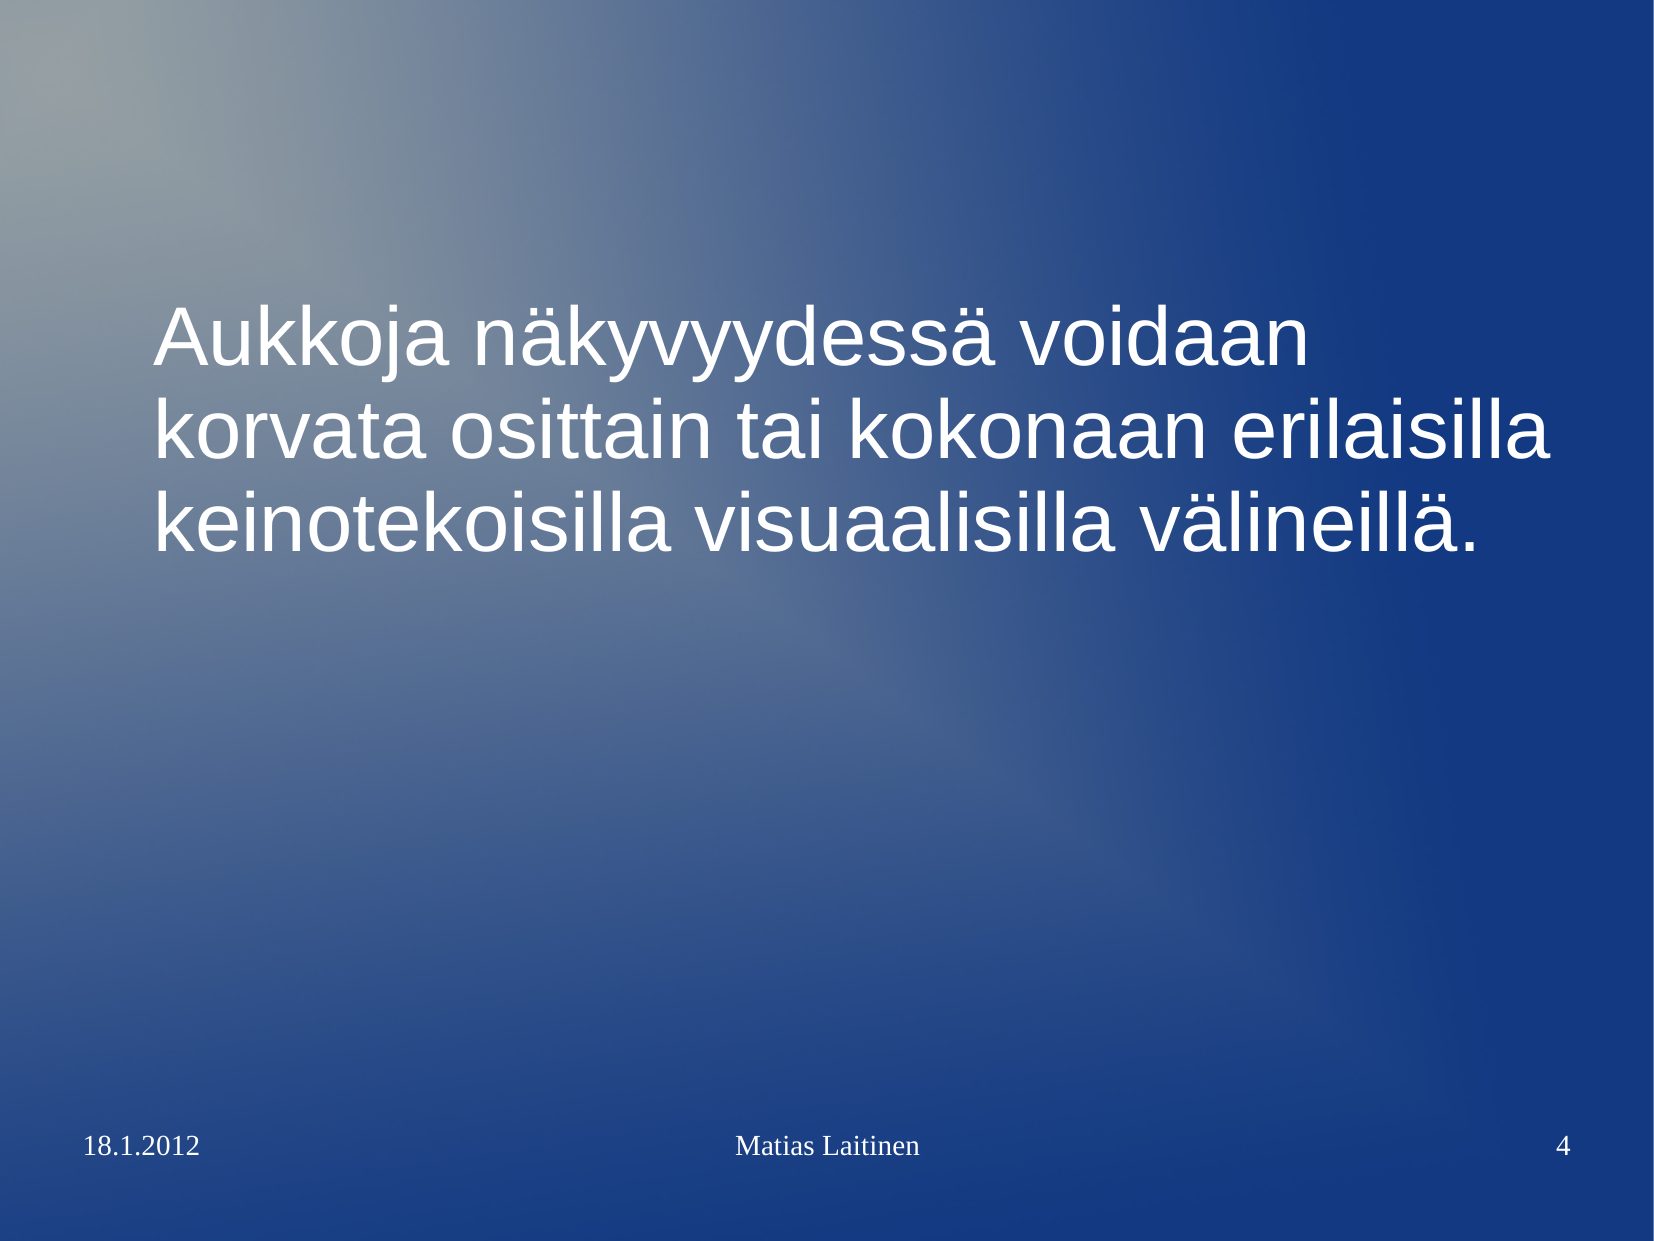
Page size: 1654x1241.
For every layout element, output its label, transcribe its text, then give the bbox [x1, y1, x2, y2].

list Aukkoja näkyvyydessä voidaan korvata osittain tai kokonaan erilaisilla keinotekoisilla visuaalisilla välineillä. [82, 290, 1571, 1109]
picture [0, 0, 1654, 1241]
